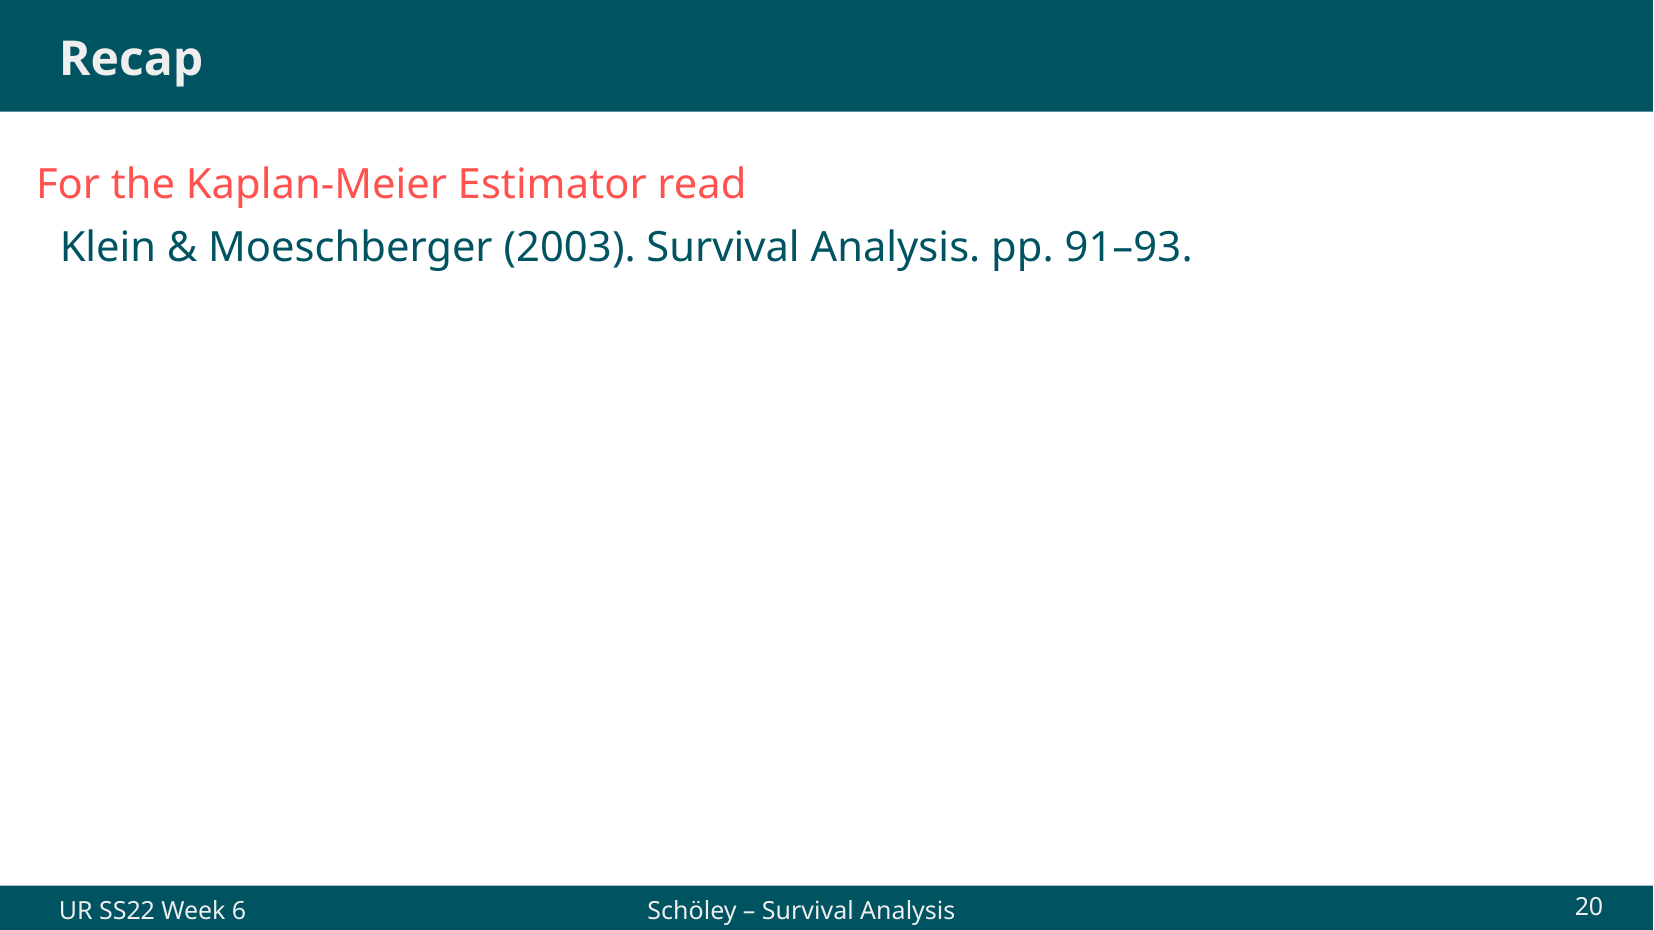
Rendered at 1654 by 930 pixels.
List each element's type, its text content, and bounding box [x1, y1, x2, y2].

text_box For the Kaplan-Meier Estimator read [21, 146, 1272, 211]
title Recap [58, 0, 1594, 117]
text_box Klein & Moeschberger (2003). Survival Analysis. pp. 91–93. [45, 209, 1366, 280]
